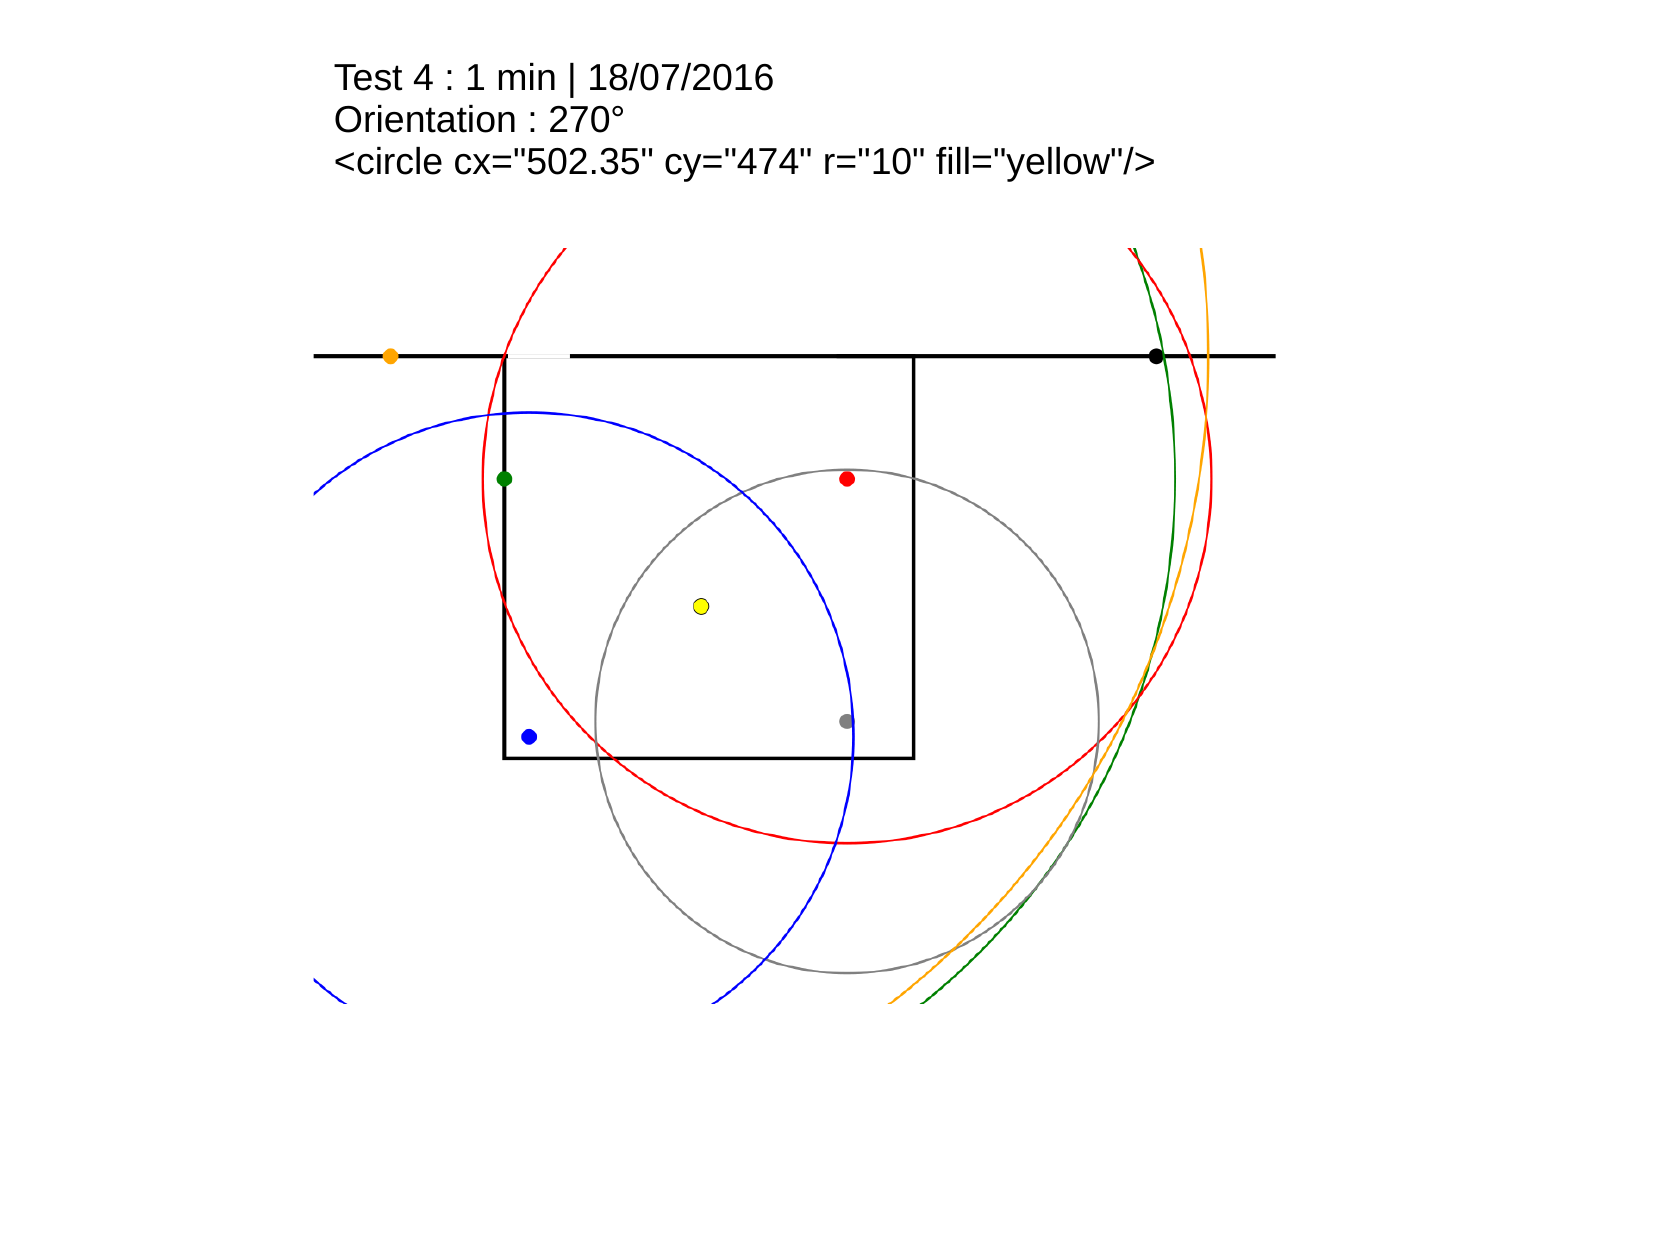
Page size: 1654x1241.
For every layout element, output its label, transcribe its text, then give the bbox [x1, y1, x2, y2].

picture [313, 248, 1276, 1004]
text_box Test 4 : 1 min | 18/07/2016 Orientation : 270° <circle cx="502.35" cy="474" r="10" fill="yellow"/> [319, 49, 1180, 191]
